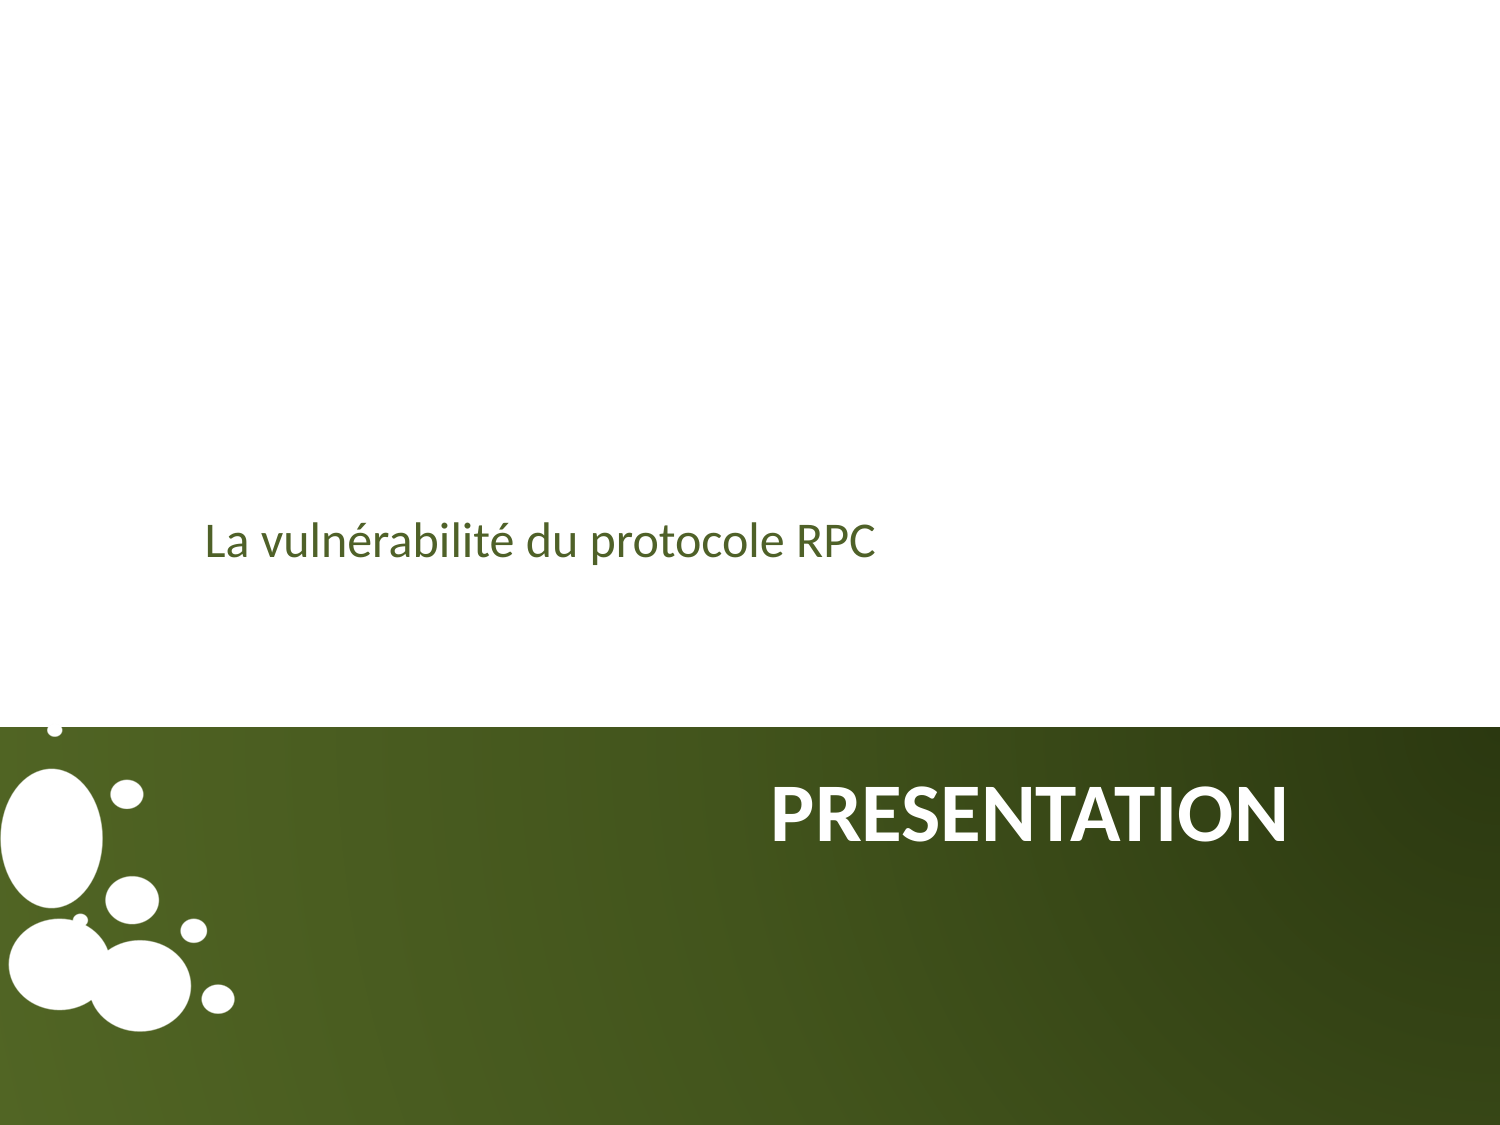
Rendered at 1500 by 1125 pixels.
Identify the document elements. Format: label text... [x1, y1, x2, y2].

list La vulnérabilité du protocole RPC [204, 519, 1248, 723]
title PRESENTATION [456, 726, 1500, 915]
picture [0, 723, 1500, 1125]
